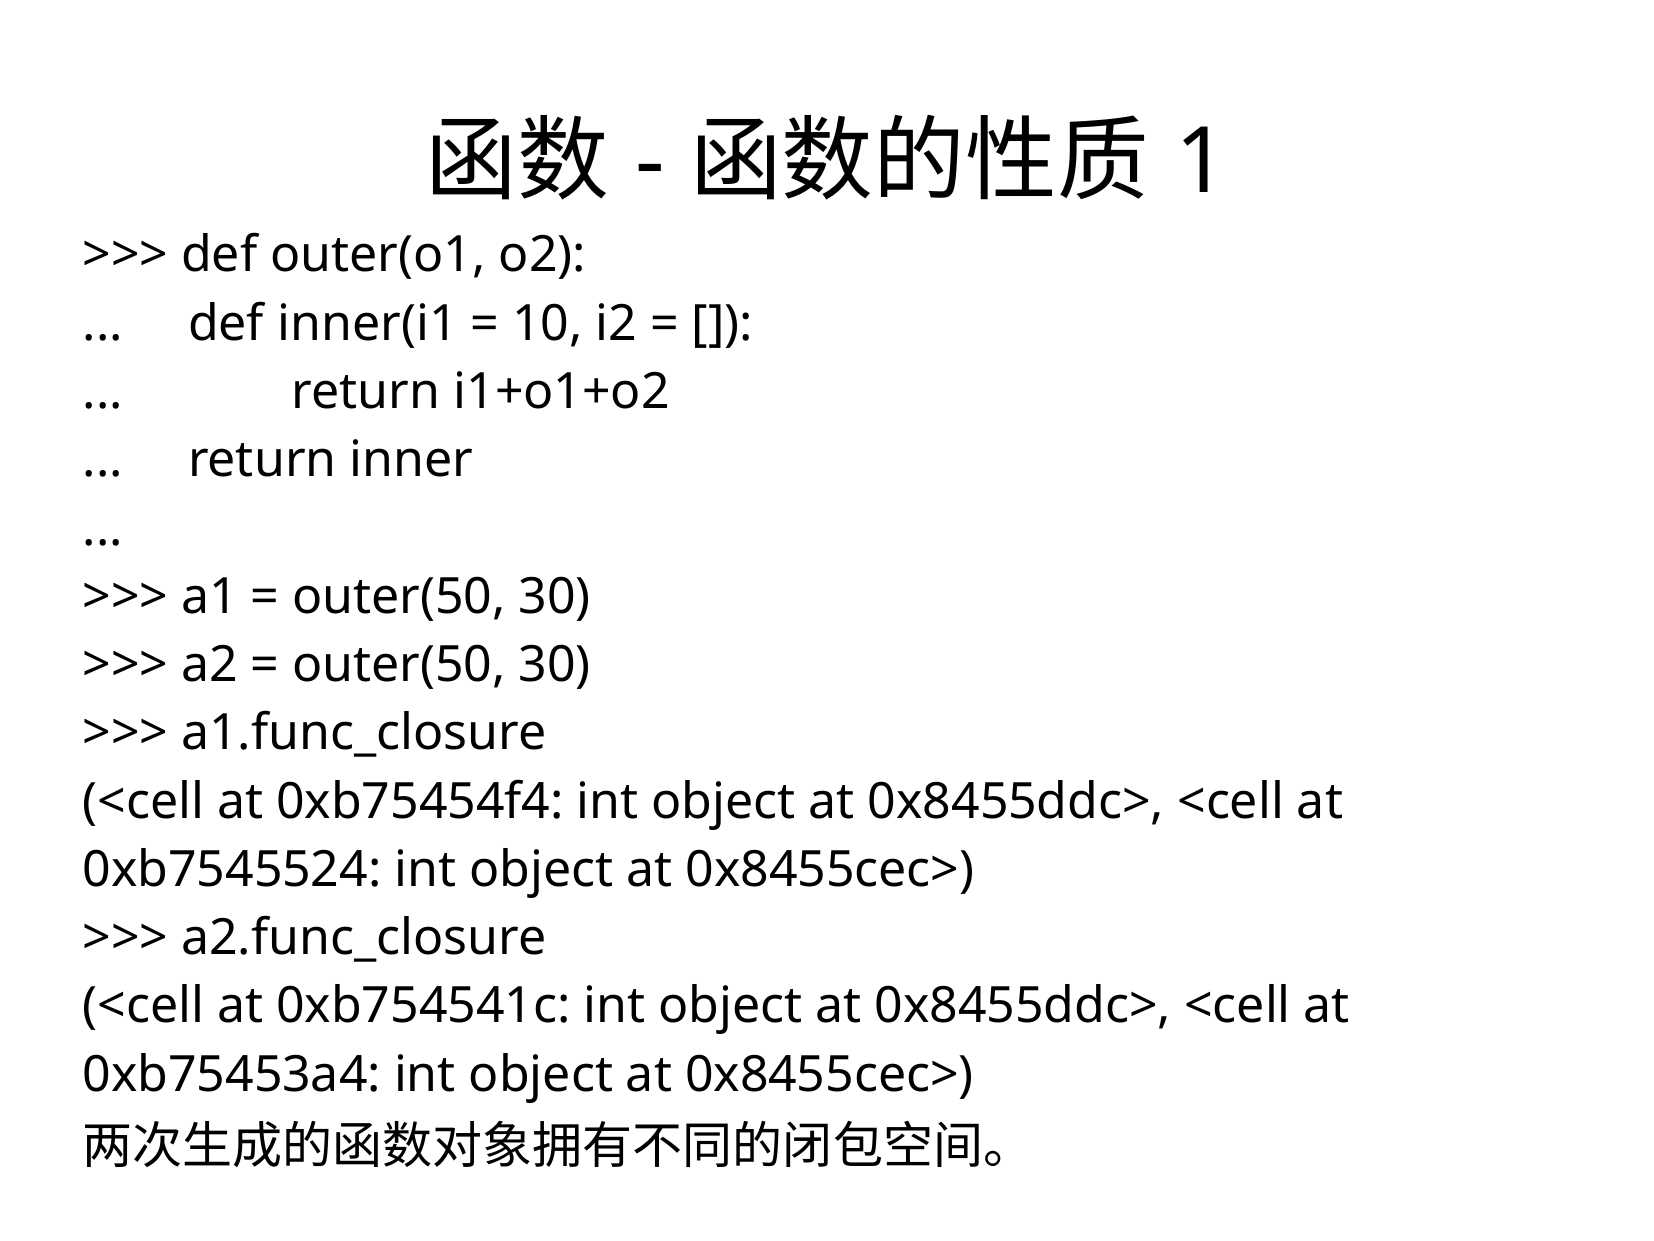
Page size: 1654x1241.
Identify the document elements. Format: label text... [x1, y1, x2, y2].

subtitle >>> def outer(o1, o2): ... def inner(i1 = 10, i2 = []): ... return i1+o1+o2 ... return inner ... >>> a1 = outer(50, 30) >>> a2 = outer(50, 30) >>> a1.func_closure (<cell at 0xb75454f4: int object at 0x8455ddc>, <cell at 0xb7545524: int object at 0x8455cec>) >>> a2.func_closure (<cell at 0xb754541c: int object at 0x8455ddc>, <cell at 0xb75453a4: int object at 0x8455cec>) 两次生成的函数对象拥有不同的闭包空间。 [82, 296, 1571, 1101]
title 函数-函数的性质1 [82, 56, 1571, 250]
